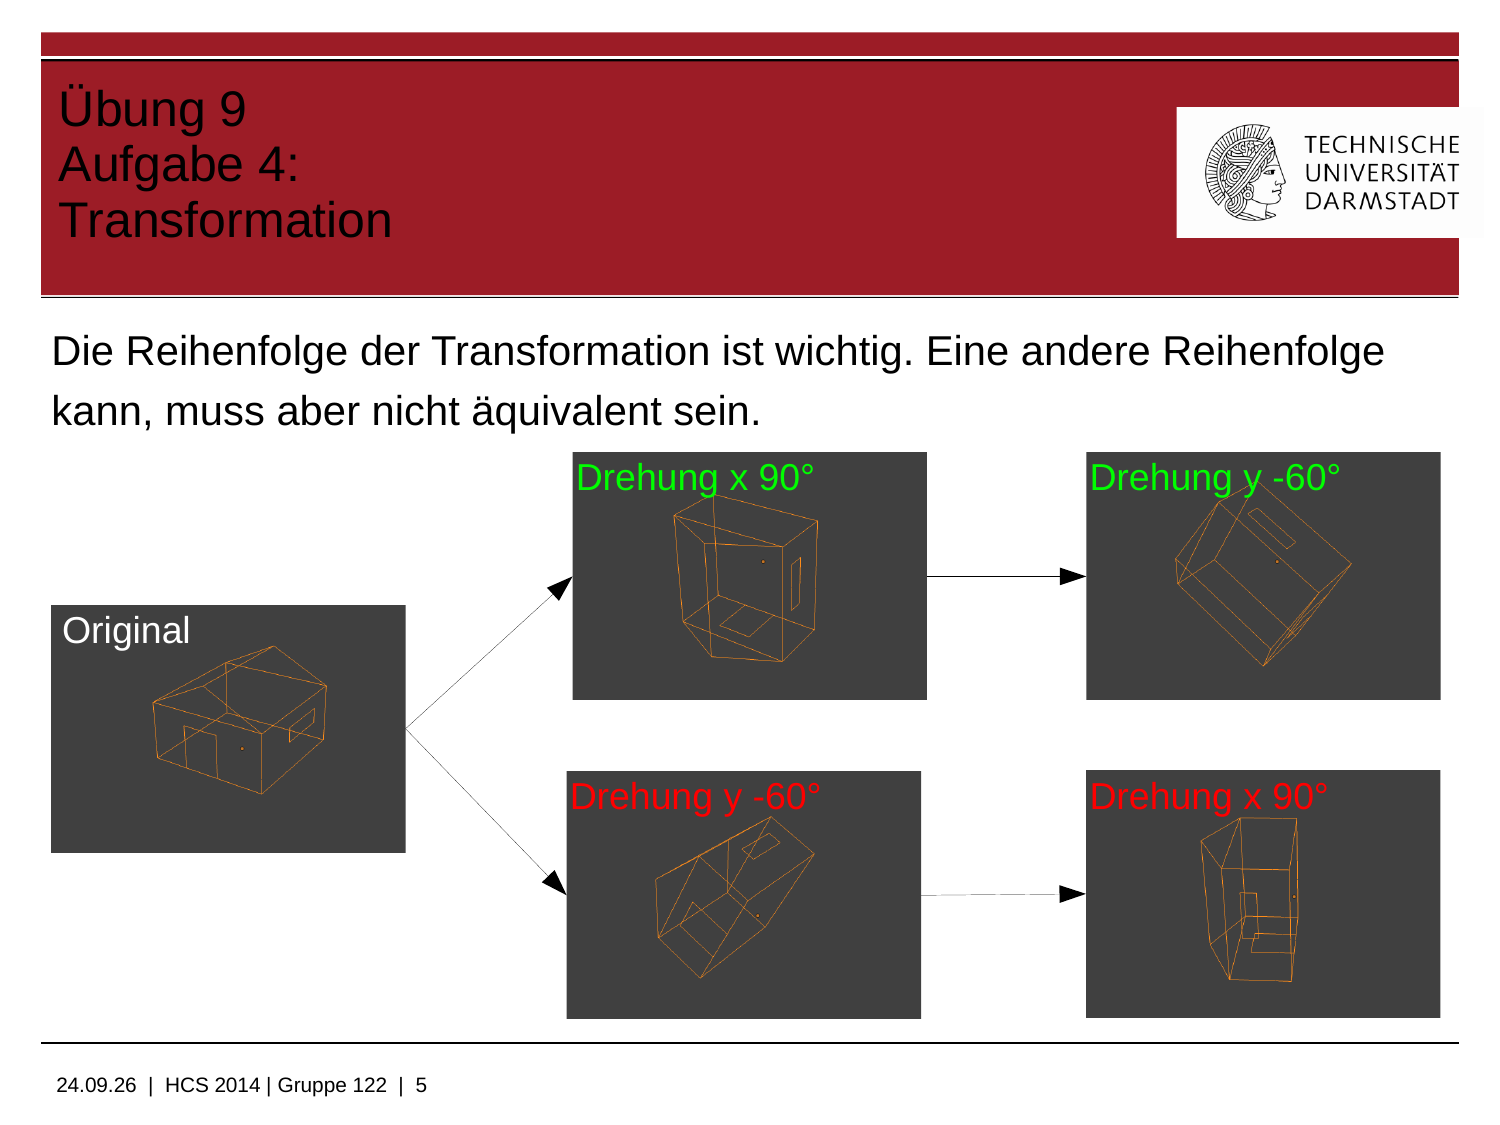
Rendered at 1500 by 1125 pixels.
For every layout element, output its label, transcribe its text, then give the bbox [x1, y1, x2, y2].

text_box Drehung y -60° [1074, 448, 1441, 506]
text_box Drehung x 90° [1074, 767, 1447, 825]
text_box Original [47, 602, 414, 660]
picture [566, 825, 922, 1019]
picture [51, 660, 406, 853]
picture [1176, 107, 1484, 238]
picture [1086, 825, 1441, 1018]
picture [572, 506, 927, 700]
text_box Drehung x 90° [561, 448, 933, 506]
text_box Drehung y -60° [555, 767, 922, 825]
list Die Reihenfolge der Transformation ist wichtig. Eine andere Reihenfolge kann, muss aber nicht äquivalent sein. [51, 313, 1444, 438]
title Übung 9 Aufgabe 4: Transformation [59, 80, 1149, 249]
picture [1086, 506, 1441, 700]
